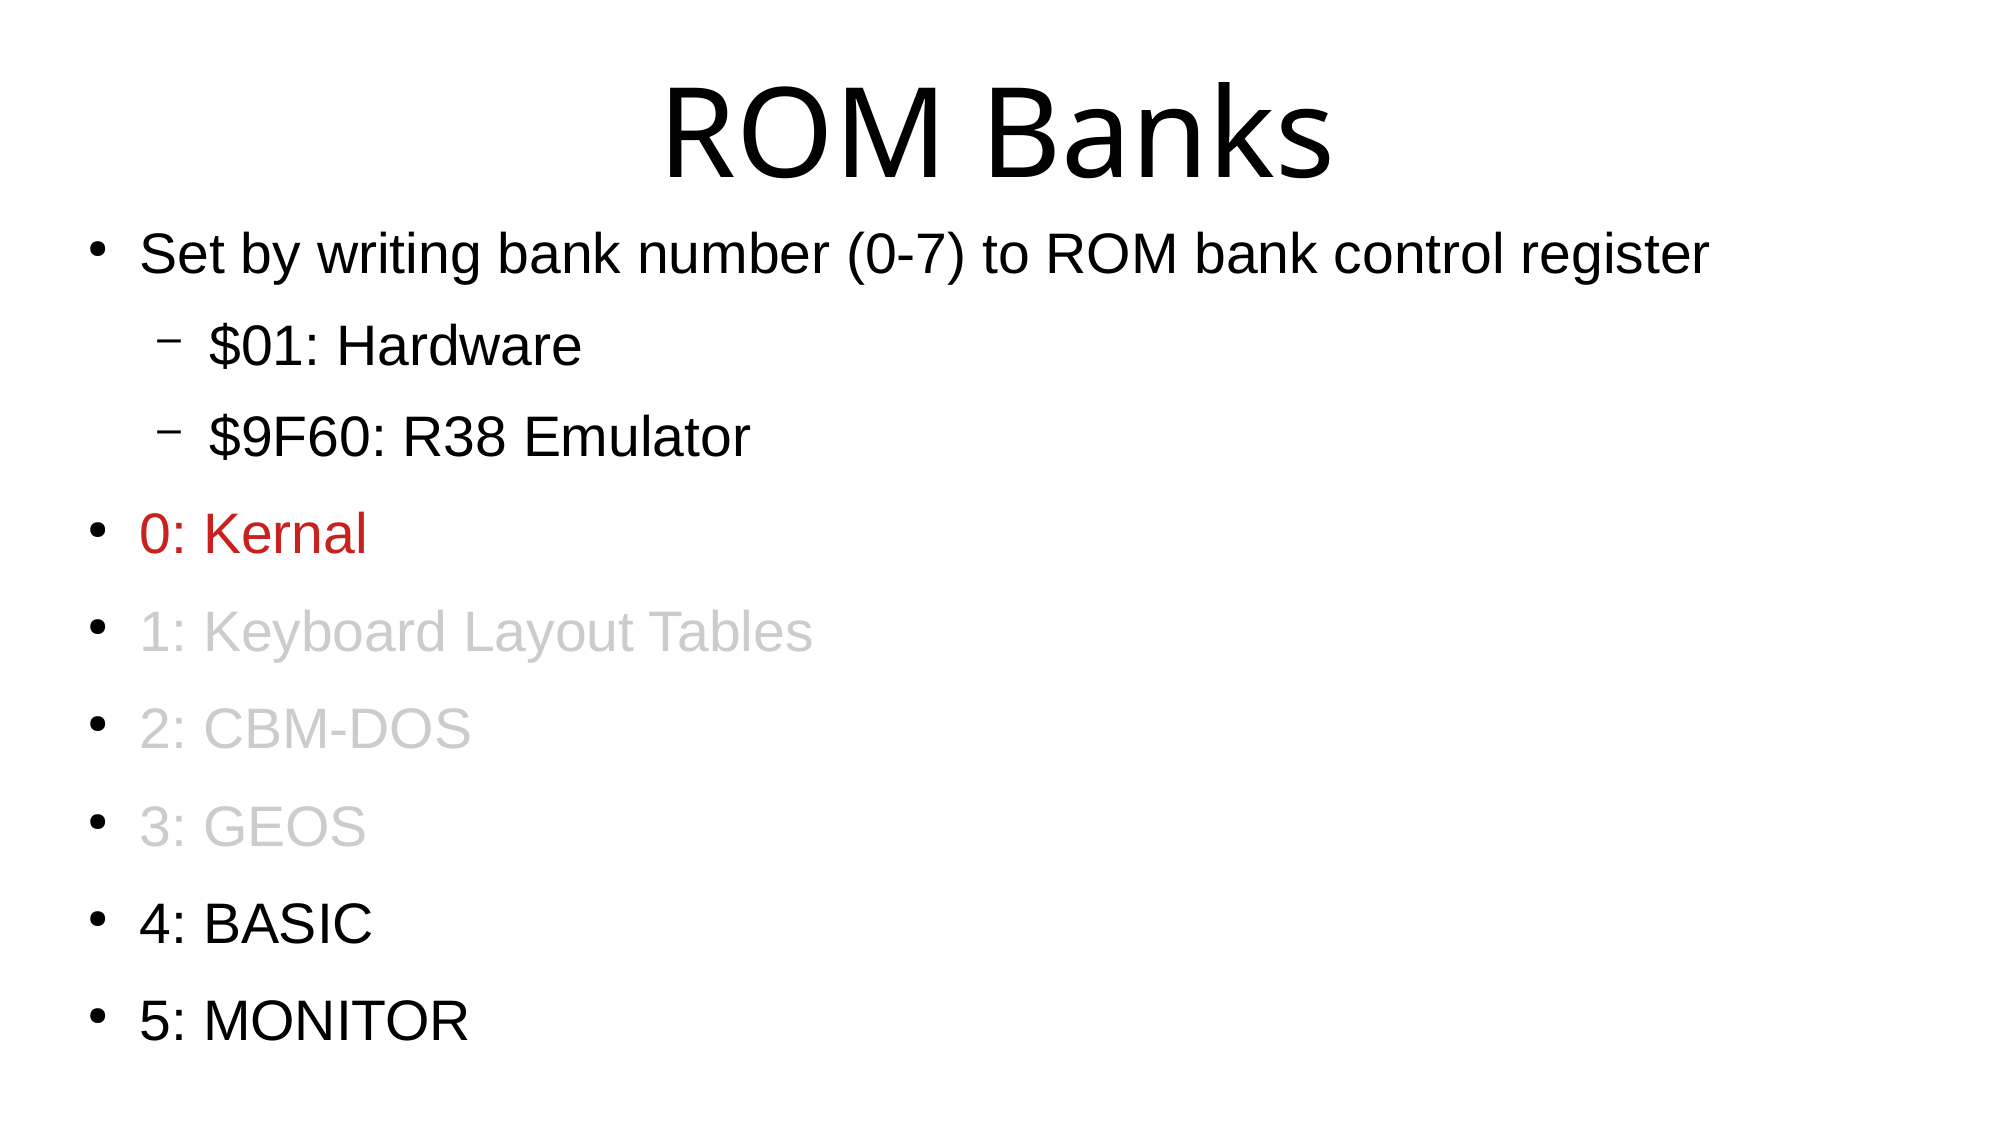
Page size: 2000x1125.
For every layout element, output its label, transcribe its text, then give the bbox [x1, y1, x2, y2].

title ROM Banks [30, 59, 1966, 215]
list Set by writing bank number (0-7) to ROM bank control register $01: Hardware $9F60: R38 Emulator 0: Kernal 1: Keyboard Layout Tables 2: CBM-DOS 3: GEOS 4: BASIC 5: MONITOR [55, 215, 1963, 1063]
